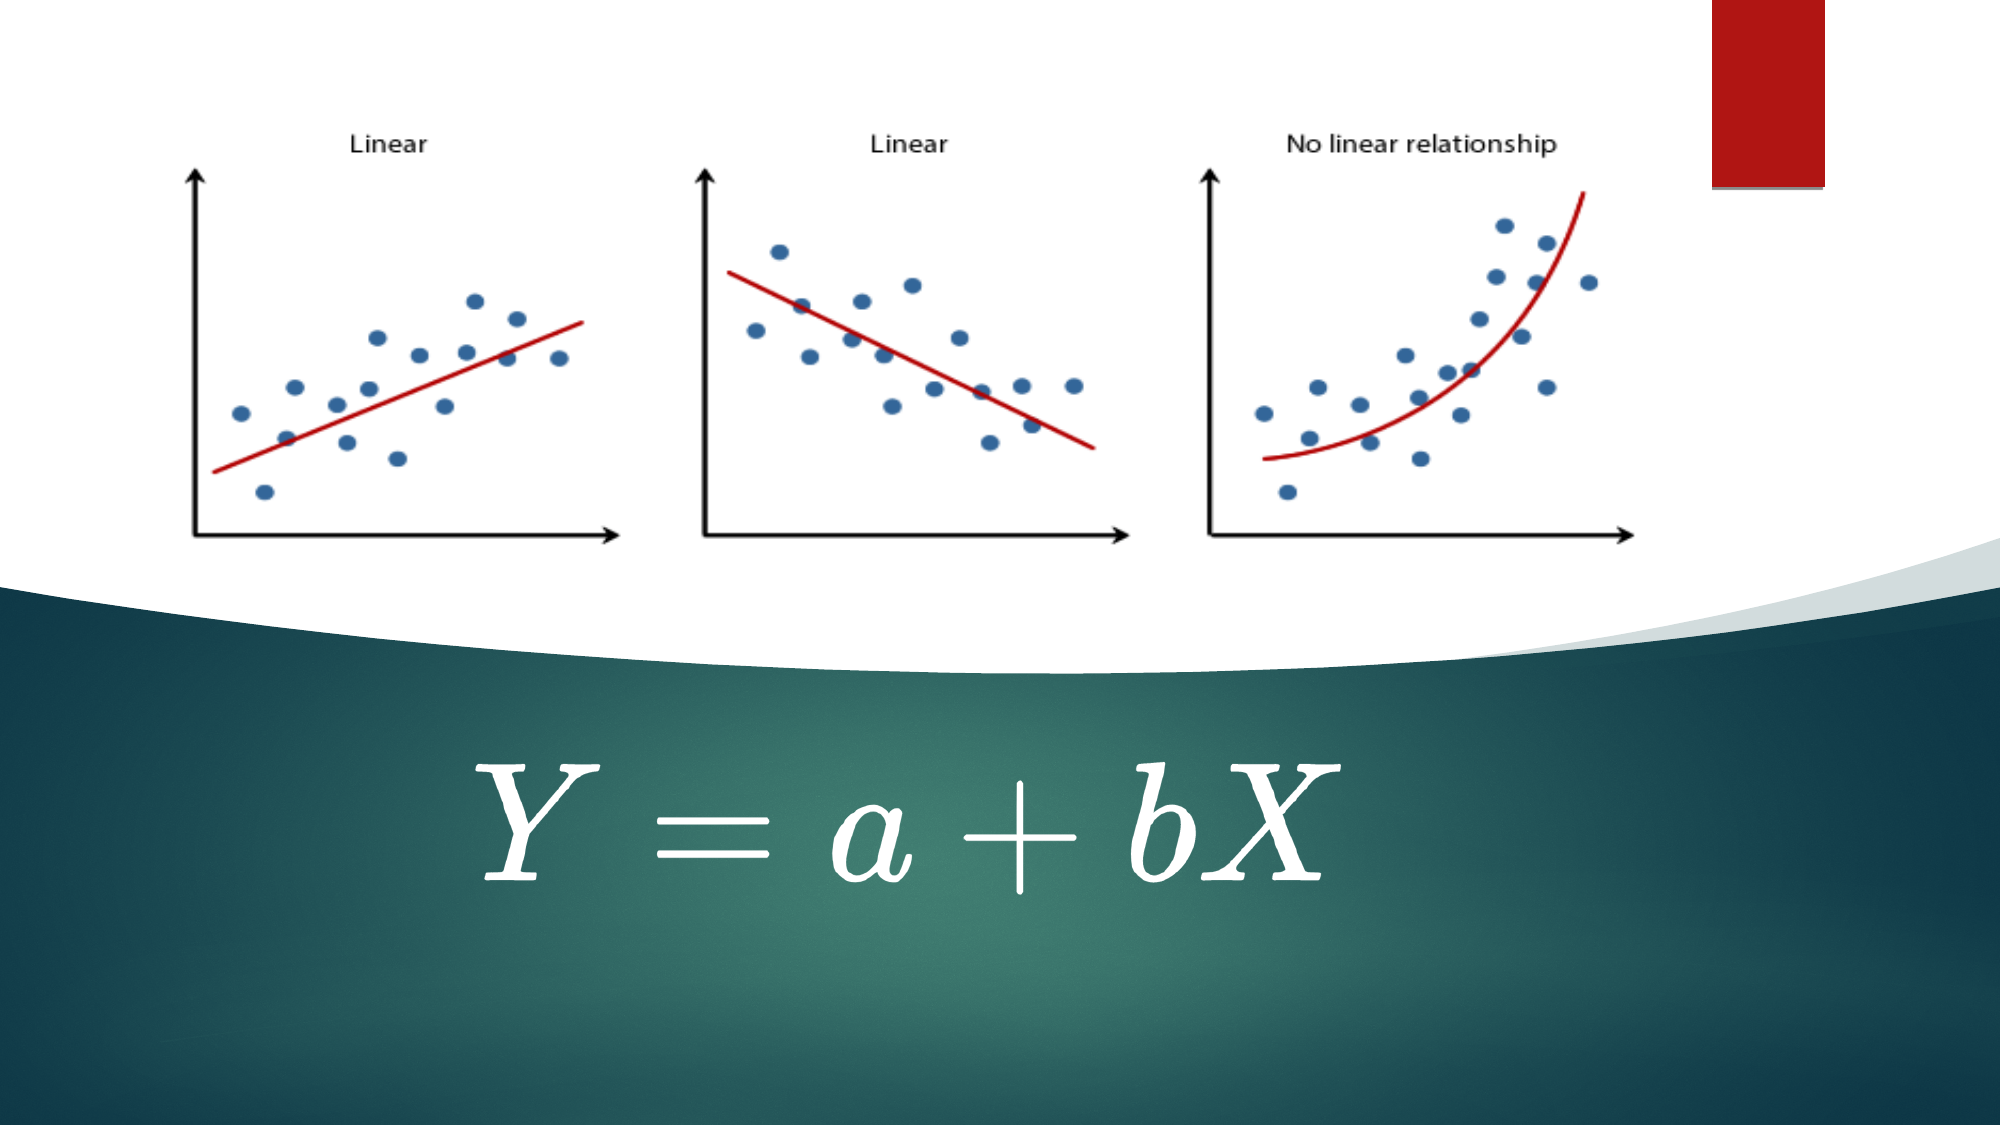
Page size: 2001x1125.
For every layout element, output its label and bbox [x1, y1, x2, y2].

picture [175, 114, 1643, 563]
text_box [0, 0, 2000, 1125]
picture [470, 742, 1341, 908]
